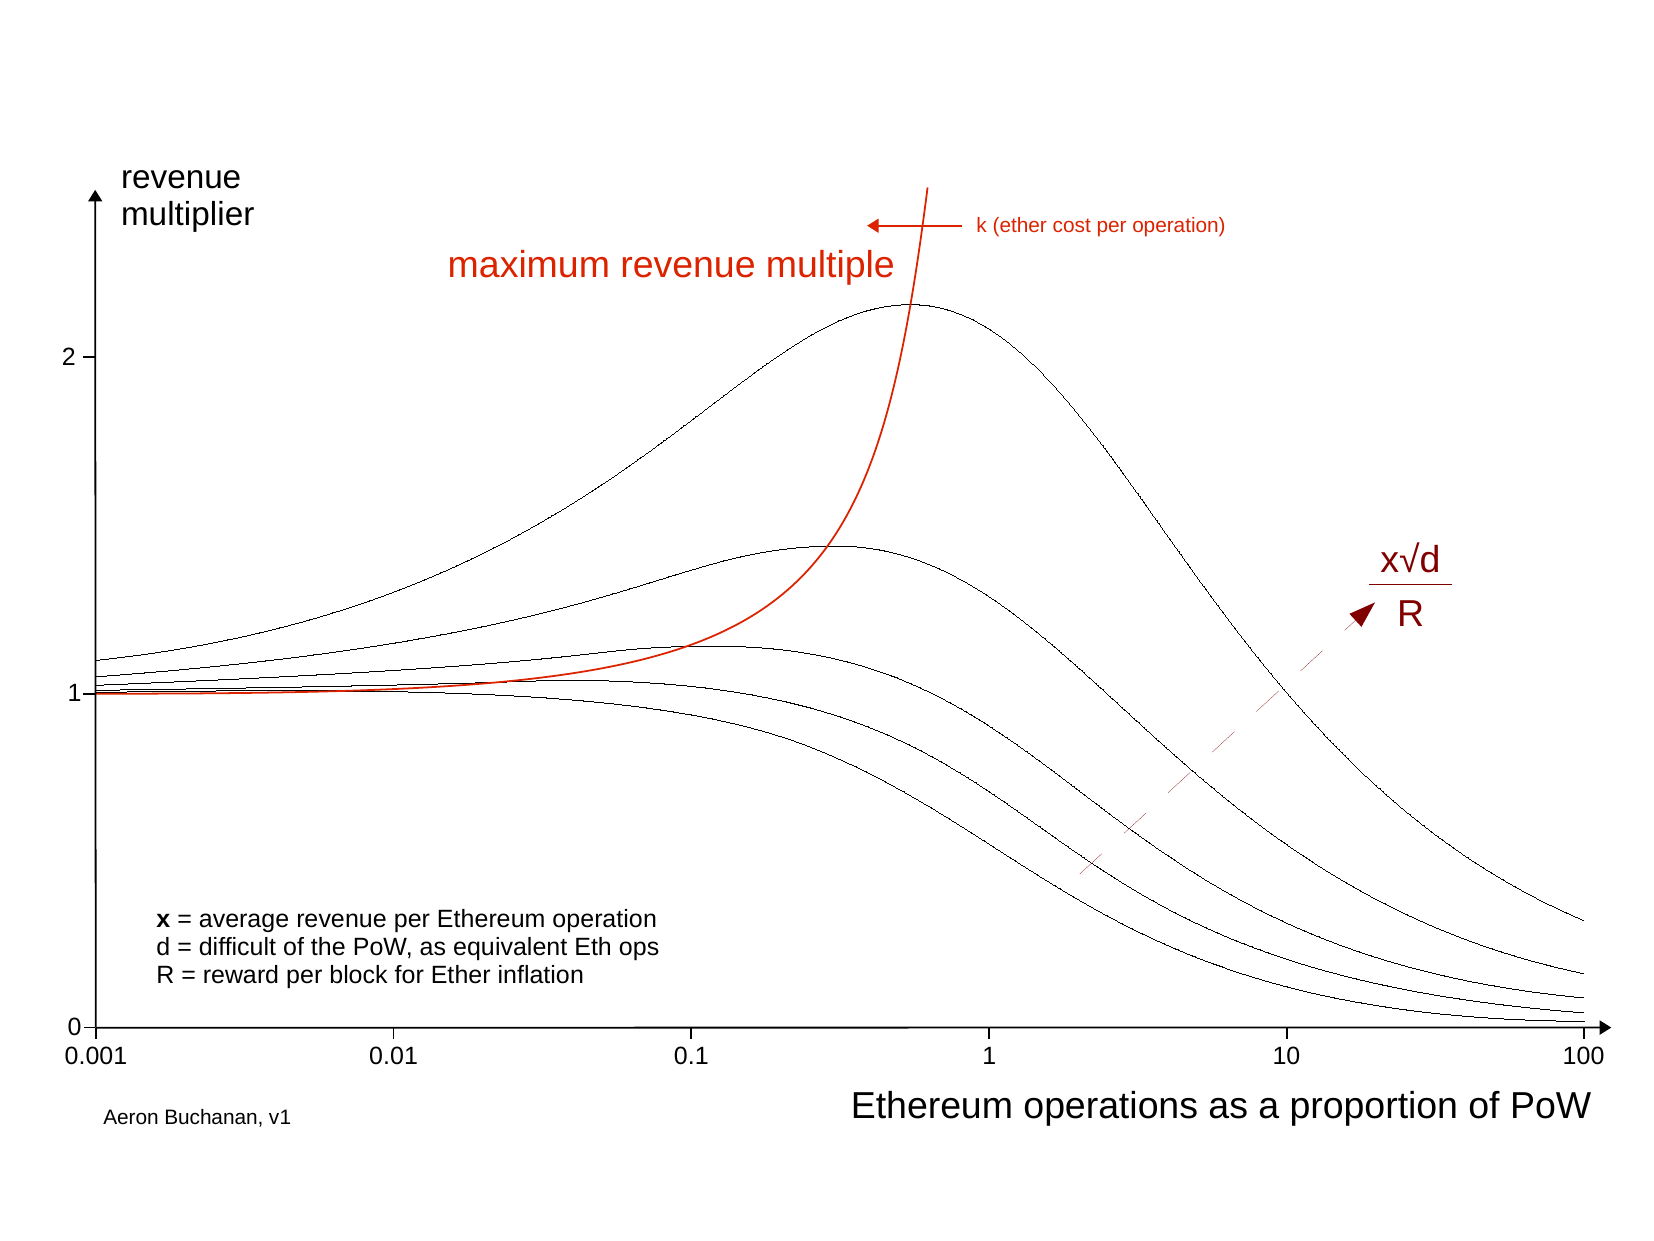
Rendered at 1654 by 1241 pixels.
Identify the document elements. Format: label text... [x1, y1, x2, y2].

text_box 1 [46, 679, 82, 708]
text_box 0.1 [661, 1042, 722, 1071]
text_box 100 [1554, 1042, 1614, 1071]
text_box maximum revenue multiple [354, 236, 910, 293]
text_box x√d [1357, 531, 1464, 584]
text_box 10 [1256, 1042, 1316, 1071]
text_box 0 [46, 1012, 82, 1041]
text_box 2 [40, 342, 76, 371]
text_box Ethereum operations as a proportion of PoW [661, 1077, 1607, 1134]
text_box Aeron Buchanan, v1 [88, 1098, 502, 1137]
text_box k (ether cost per operation) [961, 206, 1269, 245]
text_box 0.001 [57, 1042, 135, 1071]
text_box 0.01 [364, 1042, 424, 1071]
text_box revenue multiplier [106, 151, 296, 241]
text_box R [1357, 584, 1464, 642]
text_box x = average revenue per Ethereum operation d = difficult of the PoW, as equivalent Eth ops R = reward per block for Ether inflation [141, 897, 745, 997]
text_box 1 [959, 1042, 1019, 1071]
